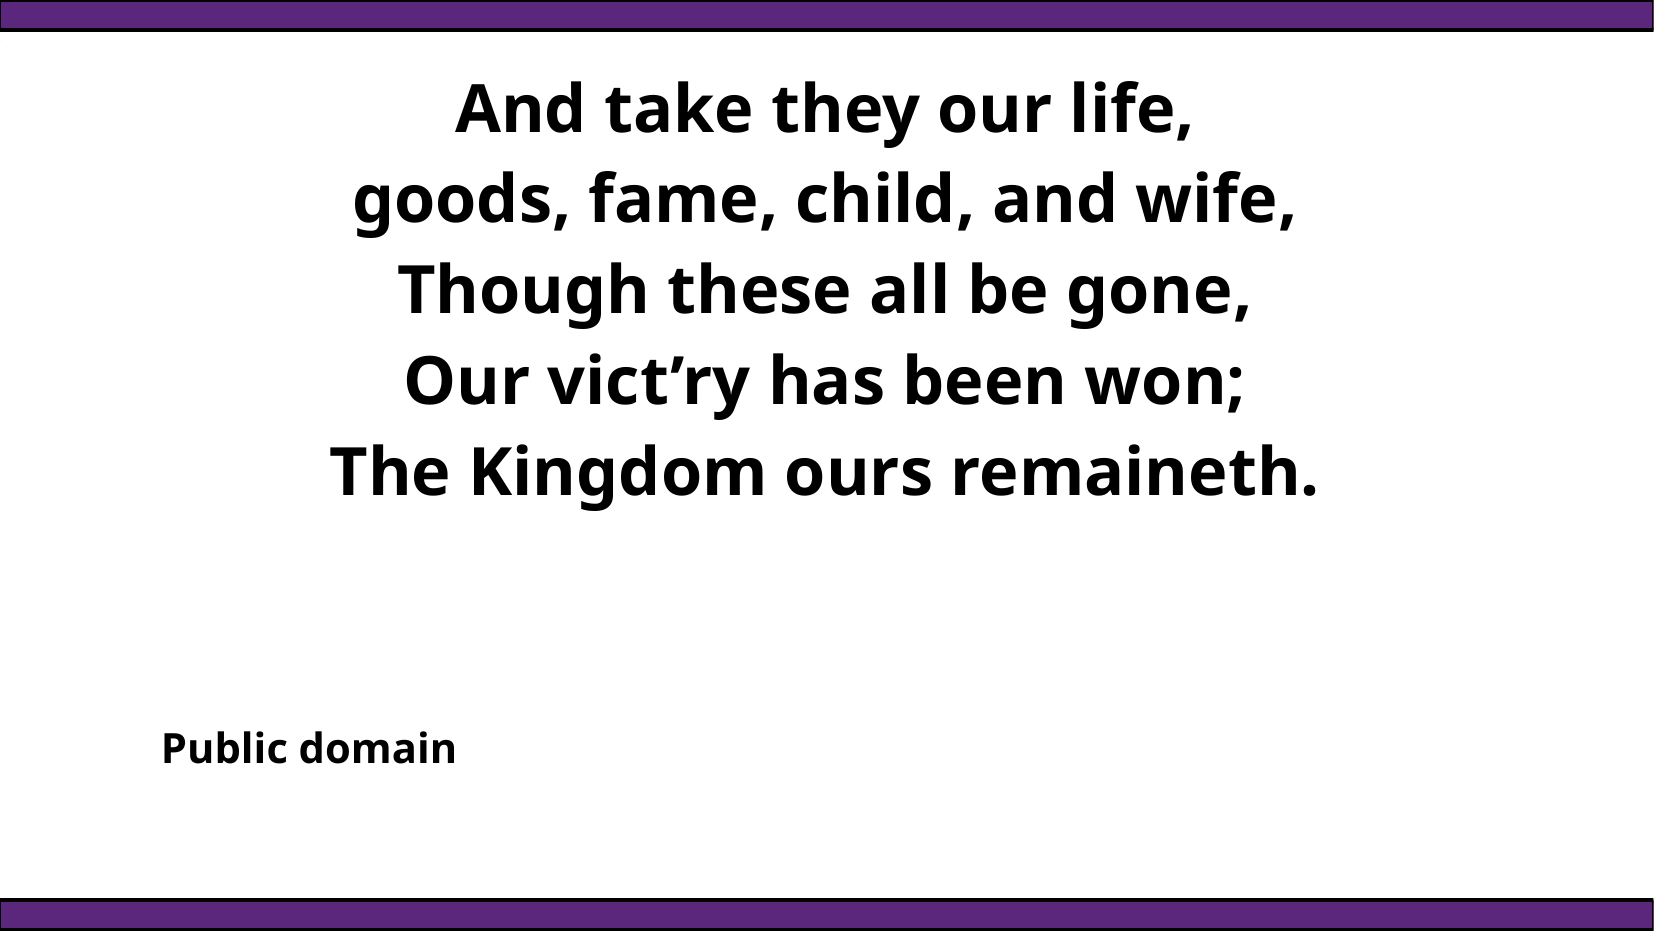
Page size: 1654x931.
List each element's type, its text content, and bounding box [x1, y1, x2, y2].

text_box And take they our life, goods, fame, child, and wife, Though these all be gone, Our vict’ry has been won; The Kingdom ours remaineth. Public domain [60, 53, 1591, 806]
text_box [0, 900, 1654, 931]
text_box [0, 0, 1654, 31]
picture [0, 31, 1654, 900]
